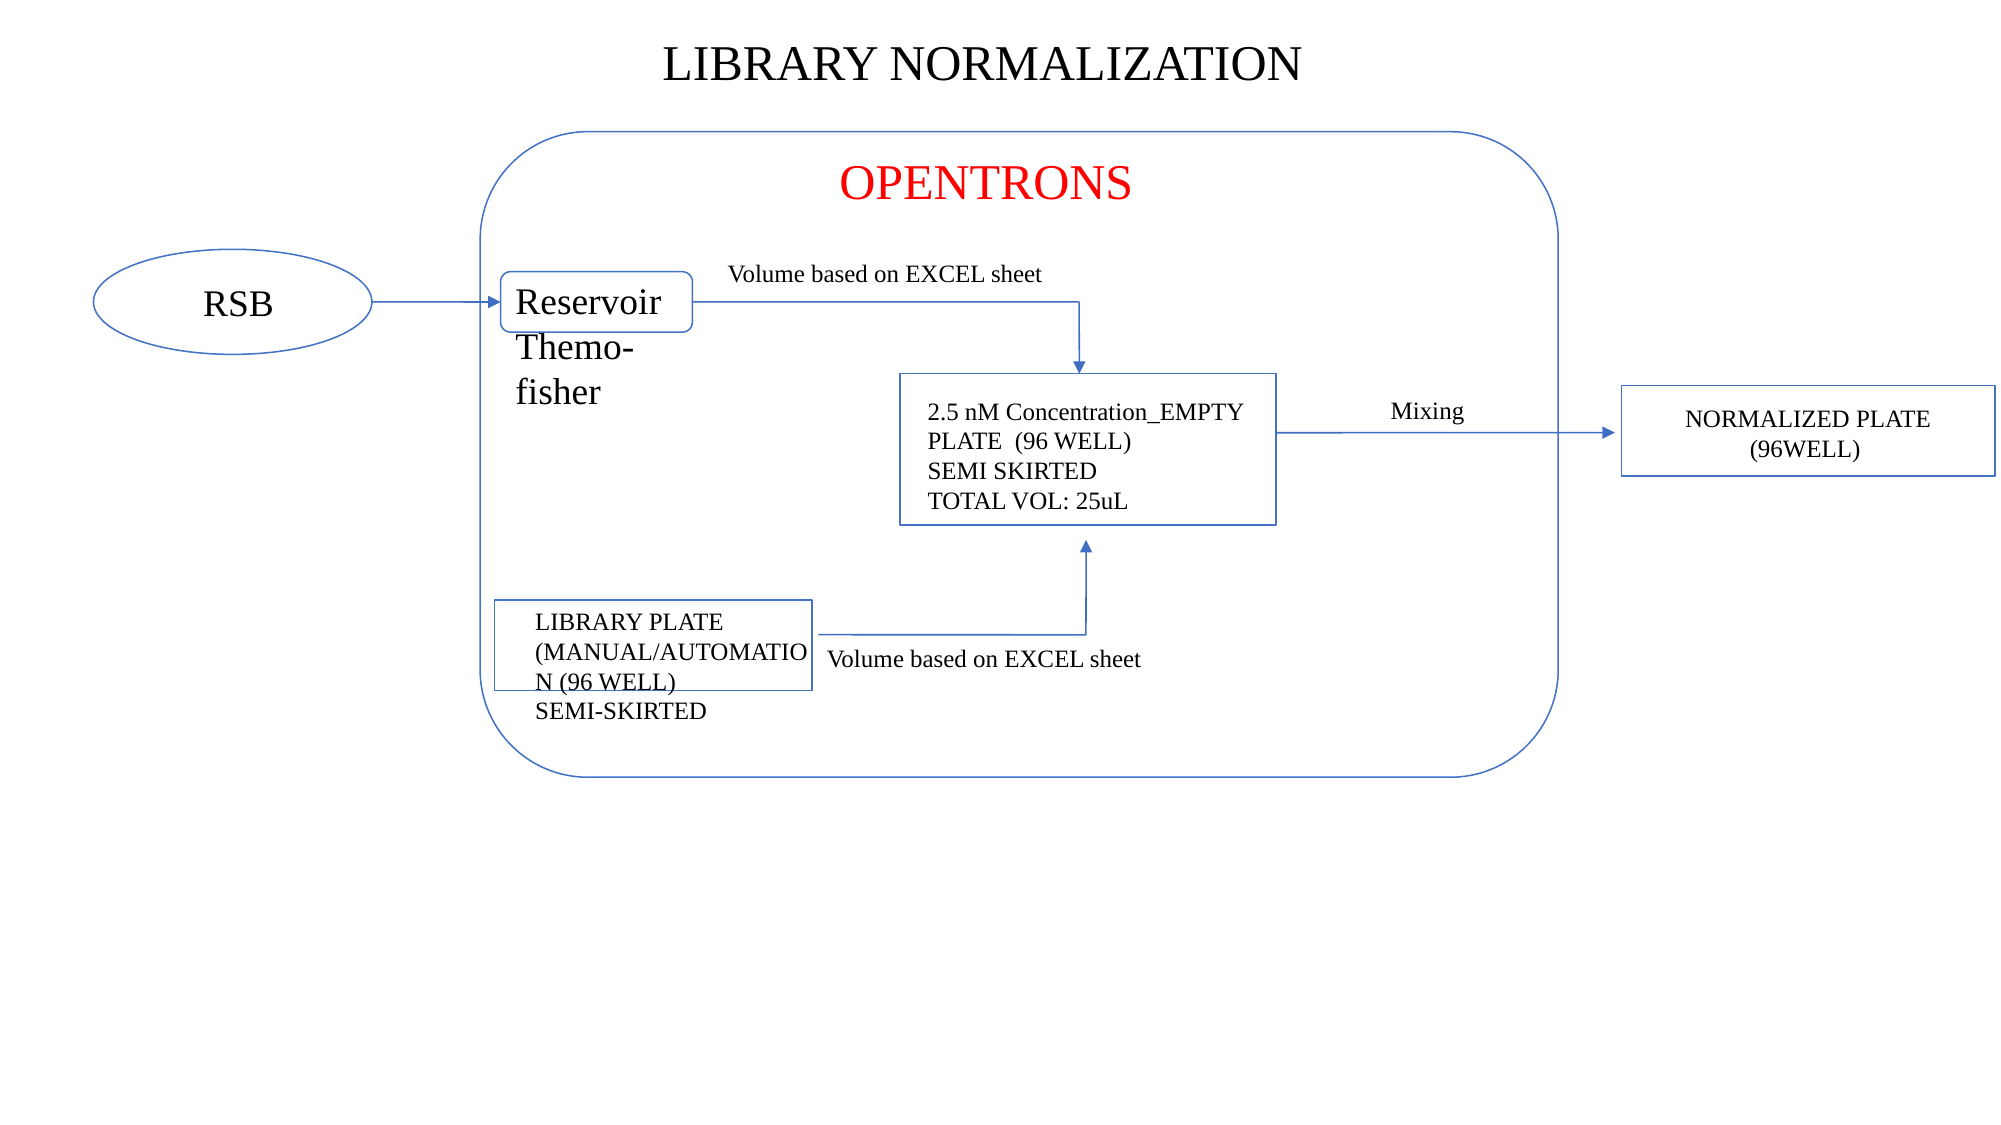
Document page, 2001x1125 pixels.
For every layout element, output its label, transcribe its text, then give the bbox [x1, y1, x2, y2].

text_box NORMALIZED PLATE (96WELL) [1660, 395, 1957, 470]
text_box LIBRARY PLATE (MANUAL/AUTOMATION (96 WELL) SEMI-SKIRTED [520, 597, 839, 748]
text_box Volume based on EXCEL sheet [712, 250, 1080, 295]
text_box Reservoir Themo- fisher [500, 269, 742, 435]
text_box RSB [121, 271, 363, 377]
text_box 2.5 nM Concentration_EMPTY PLATE (96 WELL) SEMI SKIRTED TOTAL VOL: 25uL [912, 387, 1305, 508]
text_box LIBRARY NORMALIZATION [507, 22, 1446, 98]
text_box Mixing [1315, 387, 1540, 478]
text_box Volume based on EXCEL sheet [812, 634, 1179, 680]
text_box OPENTRONS [764, 142, 1208, 218]
